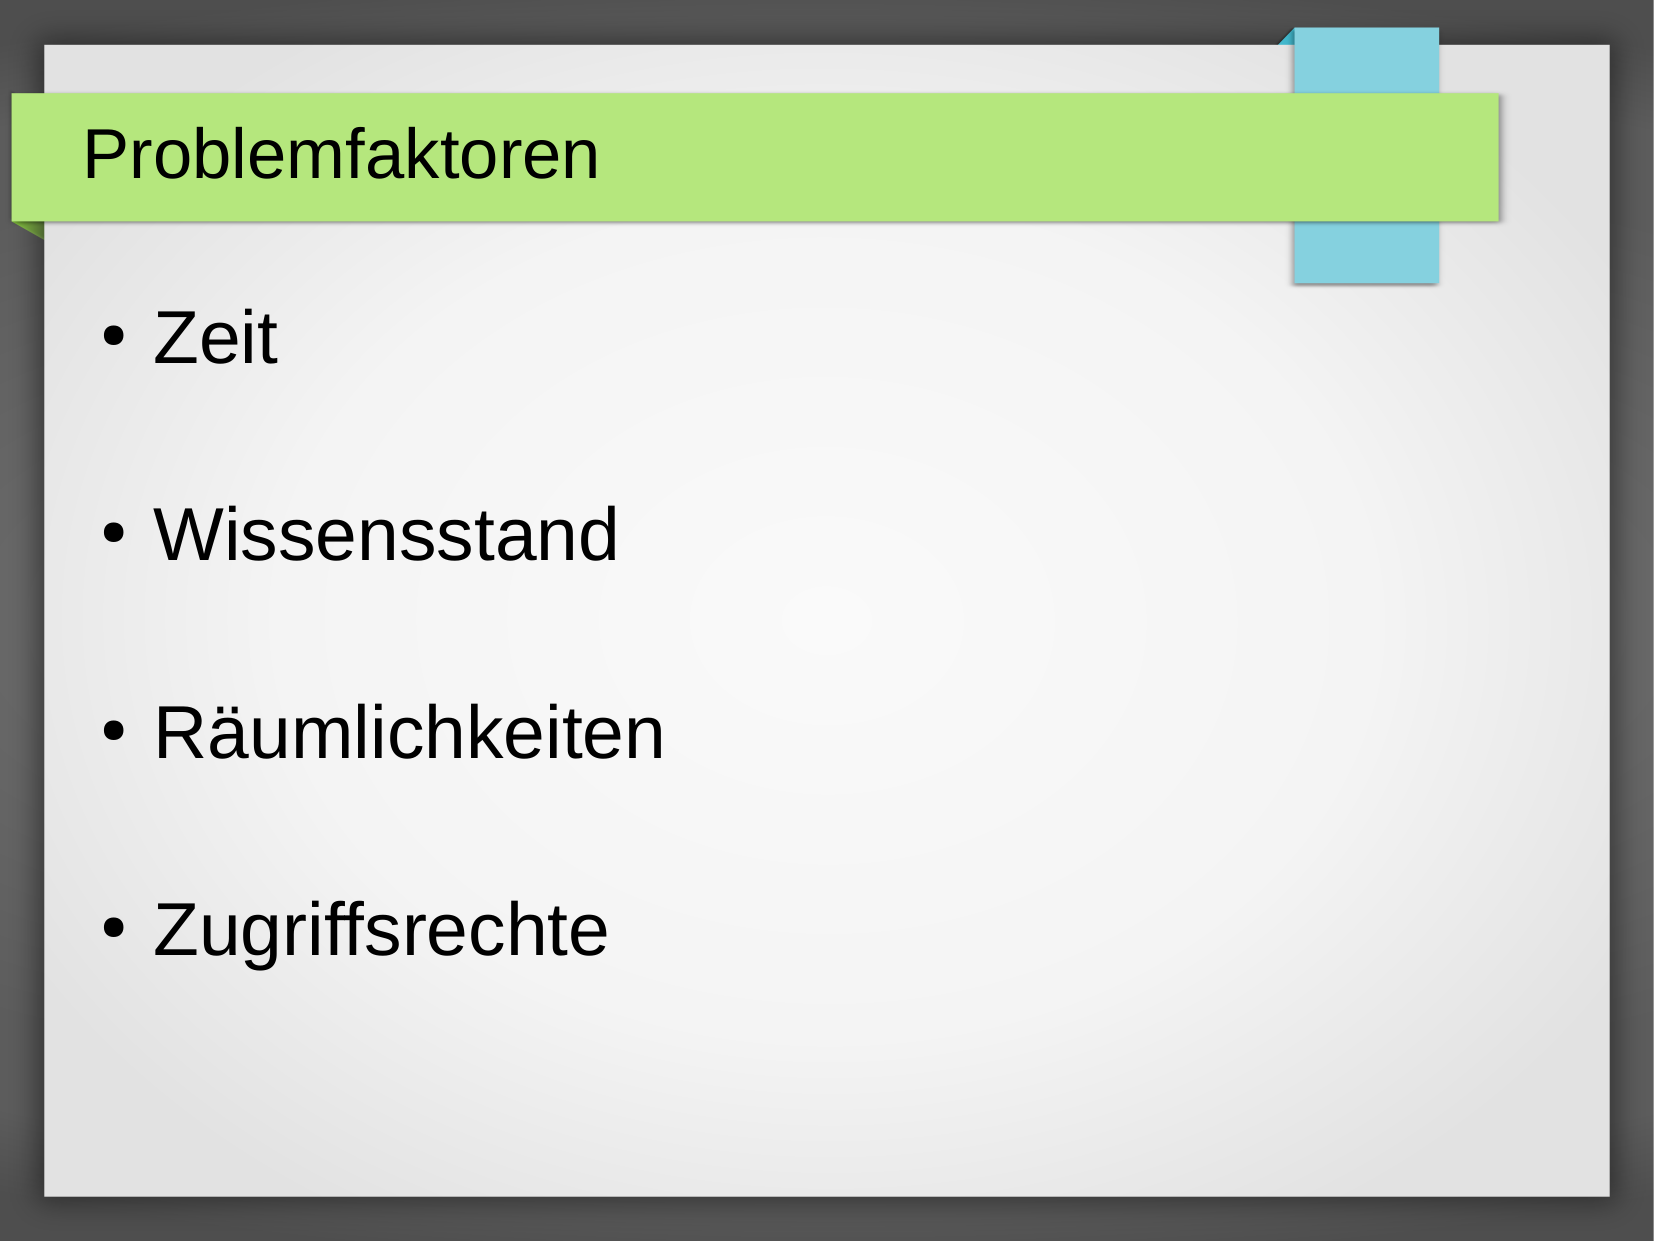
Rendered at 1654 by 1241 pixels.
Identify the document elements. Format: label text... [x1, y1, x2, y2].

title Problemfaktoren [82, 94, 1264, 213]
picture [0, 0, 1654, 1241]
list Zeit Wissensstand Räumlichkeiten Zugriffsrechte [82, 295, 1571, 1015]
